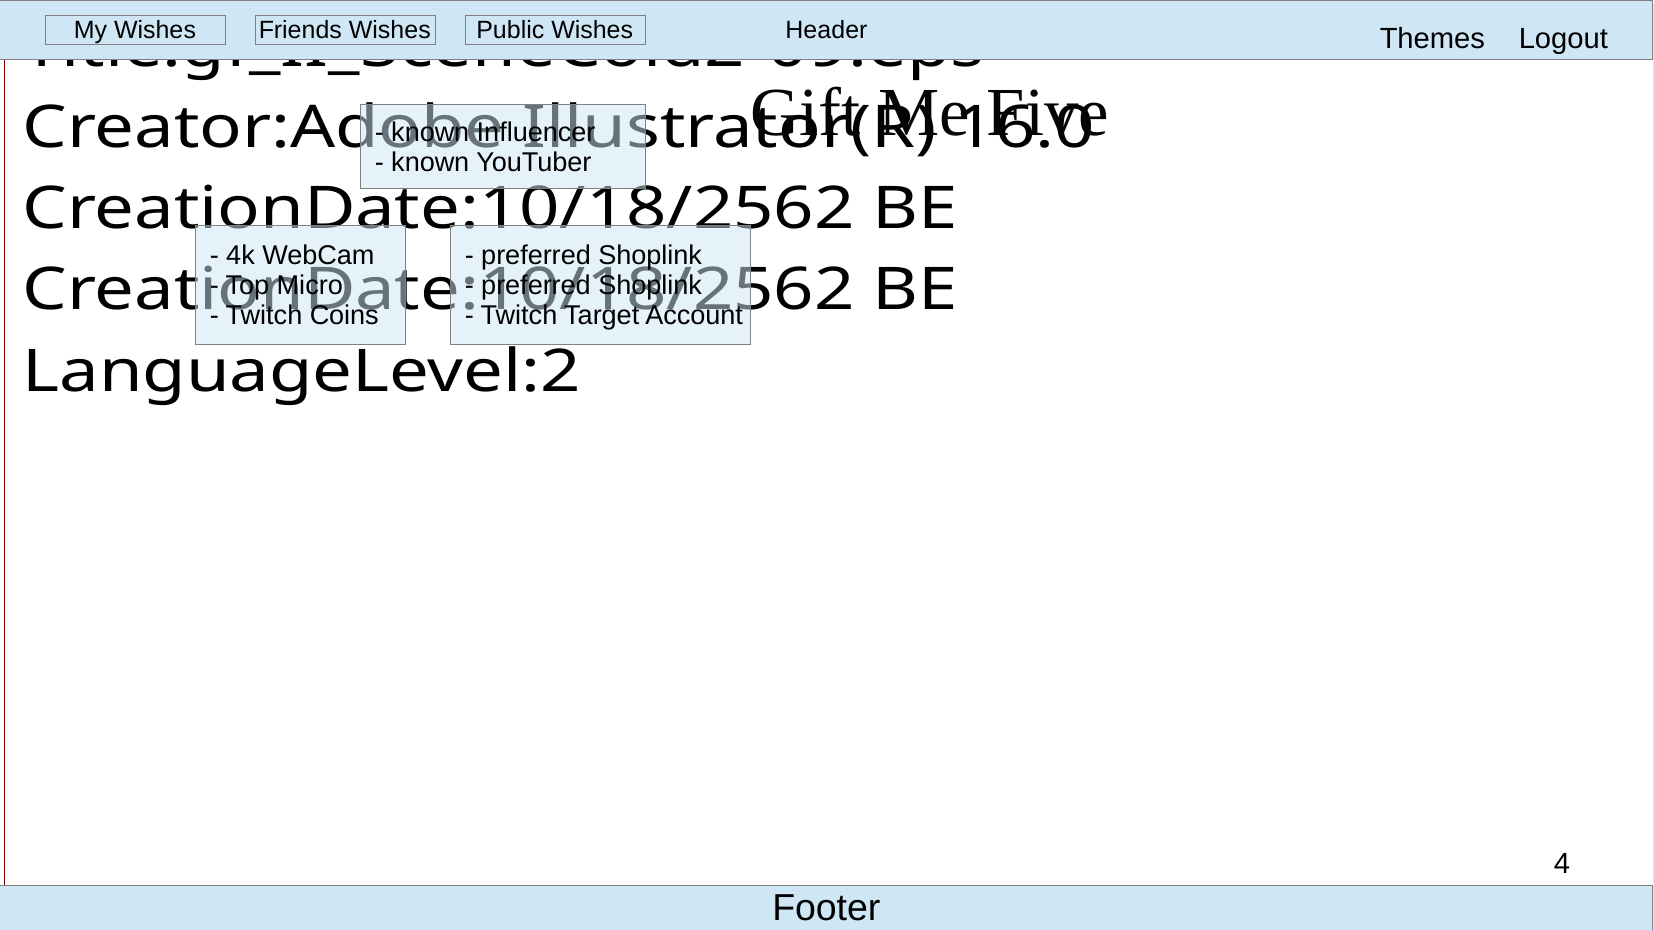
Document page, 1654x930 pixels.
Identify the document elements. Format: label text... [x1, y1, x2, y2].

text_box Header [0, 0, 1653, 60]
text_box My Wishes [45, 15, 226, 45]
text_box Friends Wishes [255, 15, 436, 45]
text_box Footer [0, 885, 1653, 930]
text_box - known Influencer - known YouTuber [360, 104, 646, 189]
text_box - 4k WebCam - Top Micro - Twitch Coins [195, 225, 406, 345]
text_box Themes [1365, 15, 1501, 63]
title Gift Me Five [265, 60, 1594, 189]
text_box - preferred Shoplink - preferred Shoplink - Twitch Target Account [450, 225, 751, 345]
text_box Logout [1503, 15, 1624, 63]
text_box Public Wishes [465, 15, 646, 45]
